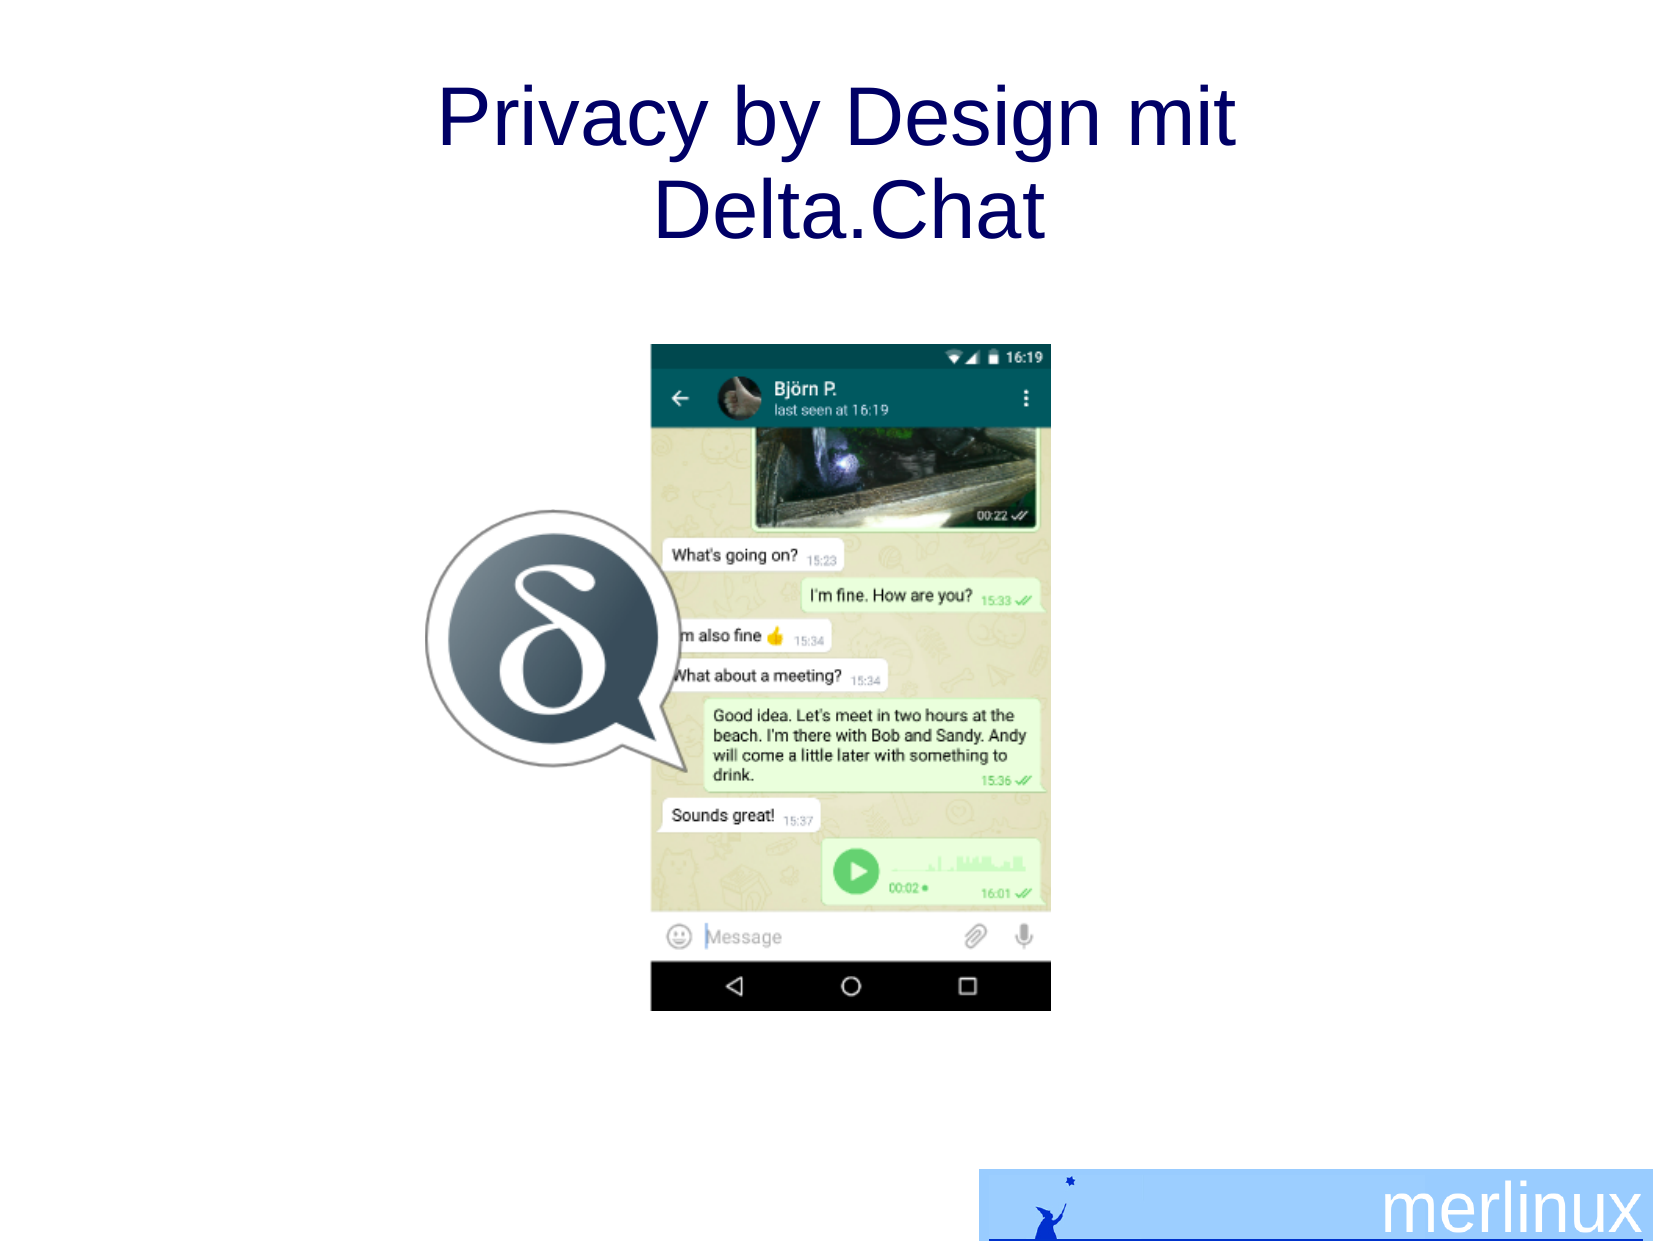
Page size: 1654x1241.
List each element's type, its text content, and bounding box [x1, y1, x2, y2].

picture [979, 1169, 1653, 1241]
picture [425, 344, 1051, 1011]
title Privacy by Design mit Delta.Chat [105, 60, 1593, 268]
